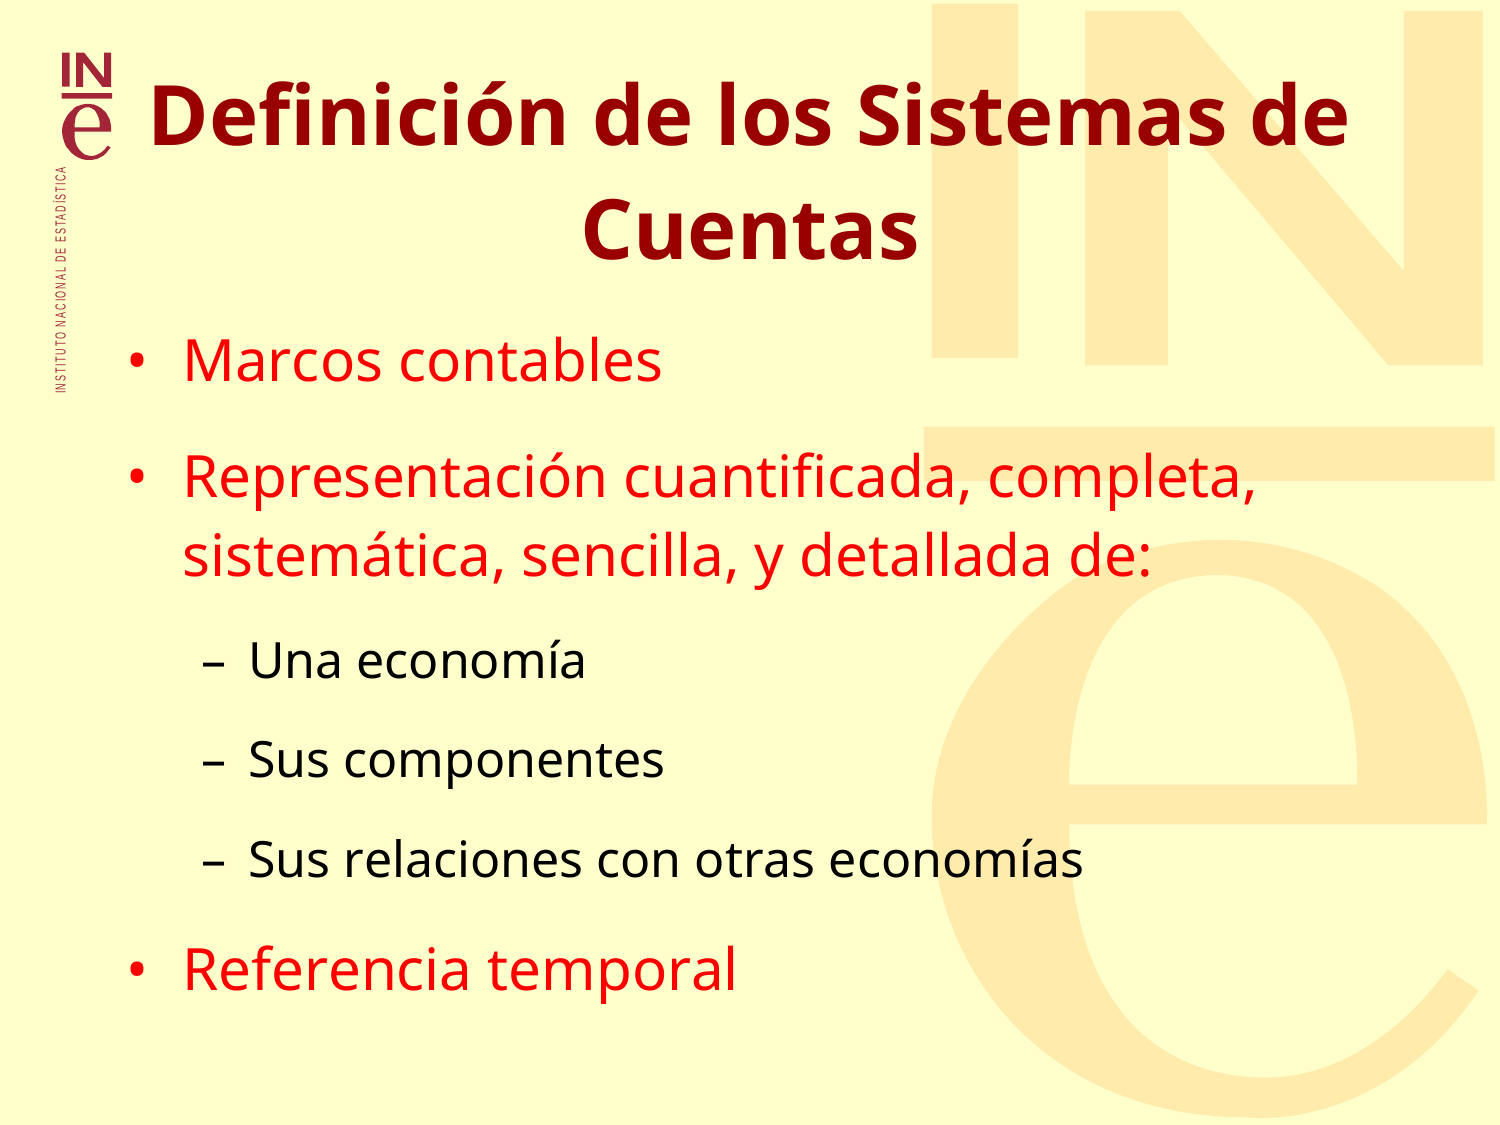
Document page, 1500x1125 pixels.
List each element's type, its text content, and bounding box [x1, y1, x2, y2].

list Marcos contables Representación cuantificada, completa, sistemática, sencilla, y detallada de: Una economía Sus componentes Sus relaciones con otras economías Referencia temporal [112, 312, 1380, 1038]
title Definición de los Sistemas de Cuentas [112, 49, 1388, 264]
